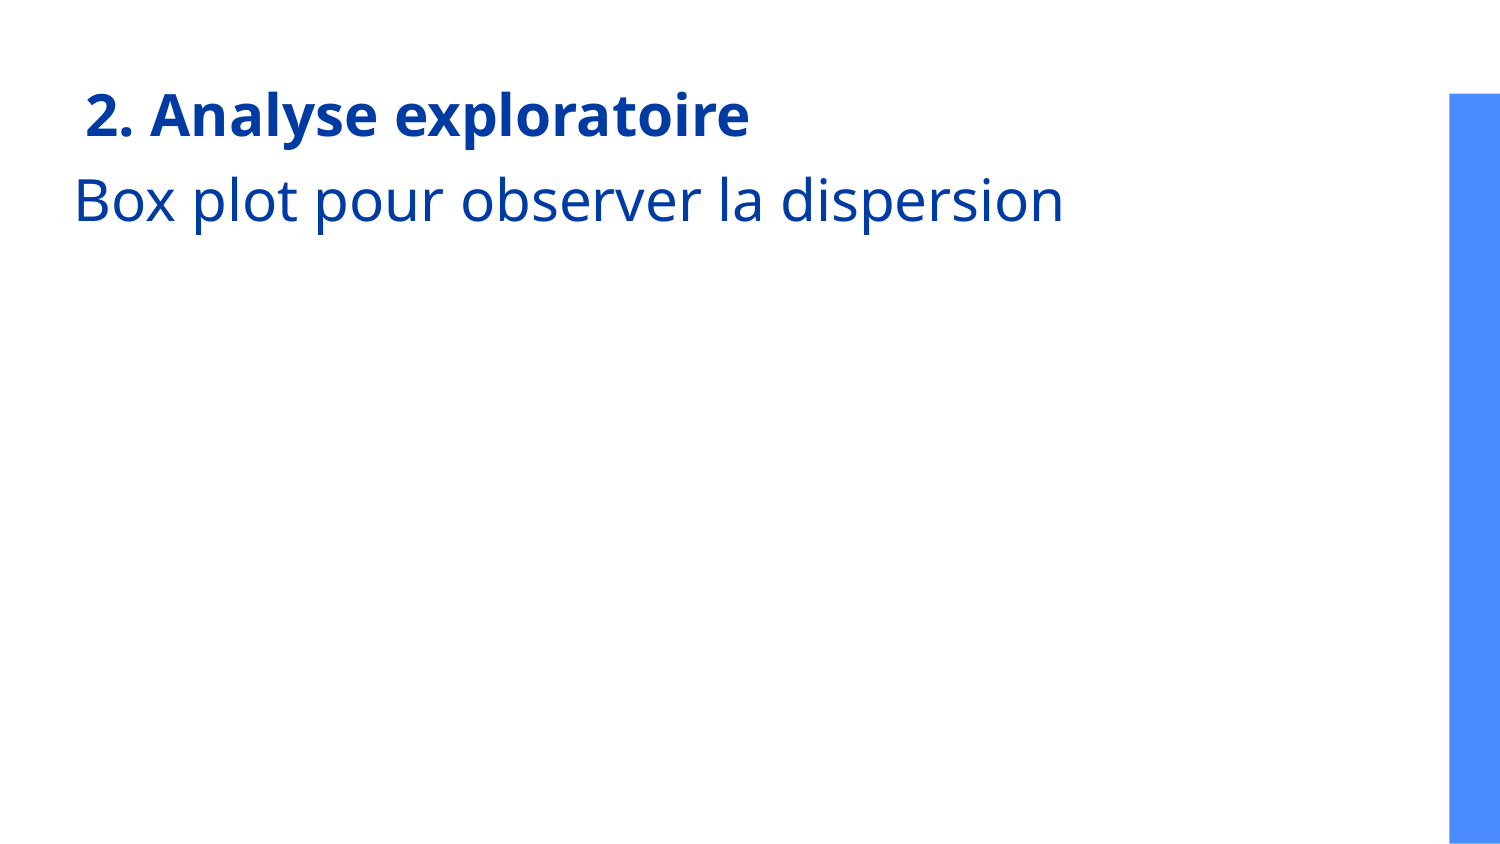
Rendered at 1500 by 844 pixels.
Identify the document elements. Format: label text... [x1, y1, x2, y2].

title 2. Analyse exploratoire [70, 62, 1394, 147]
title Box plot pour observer la dispersion [59, 147, 1418, 680]
